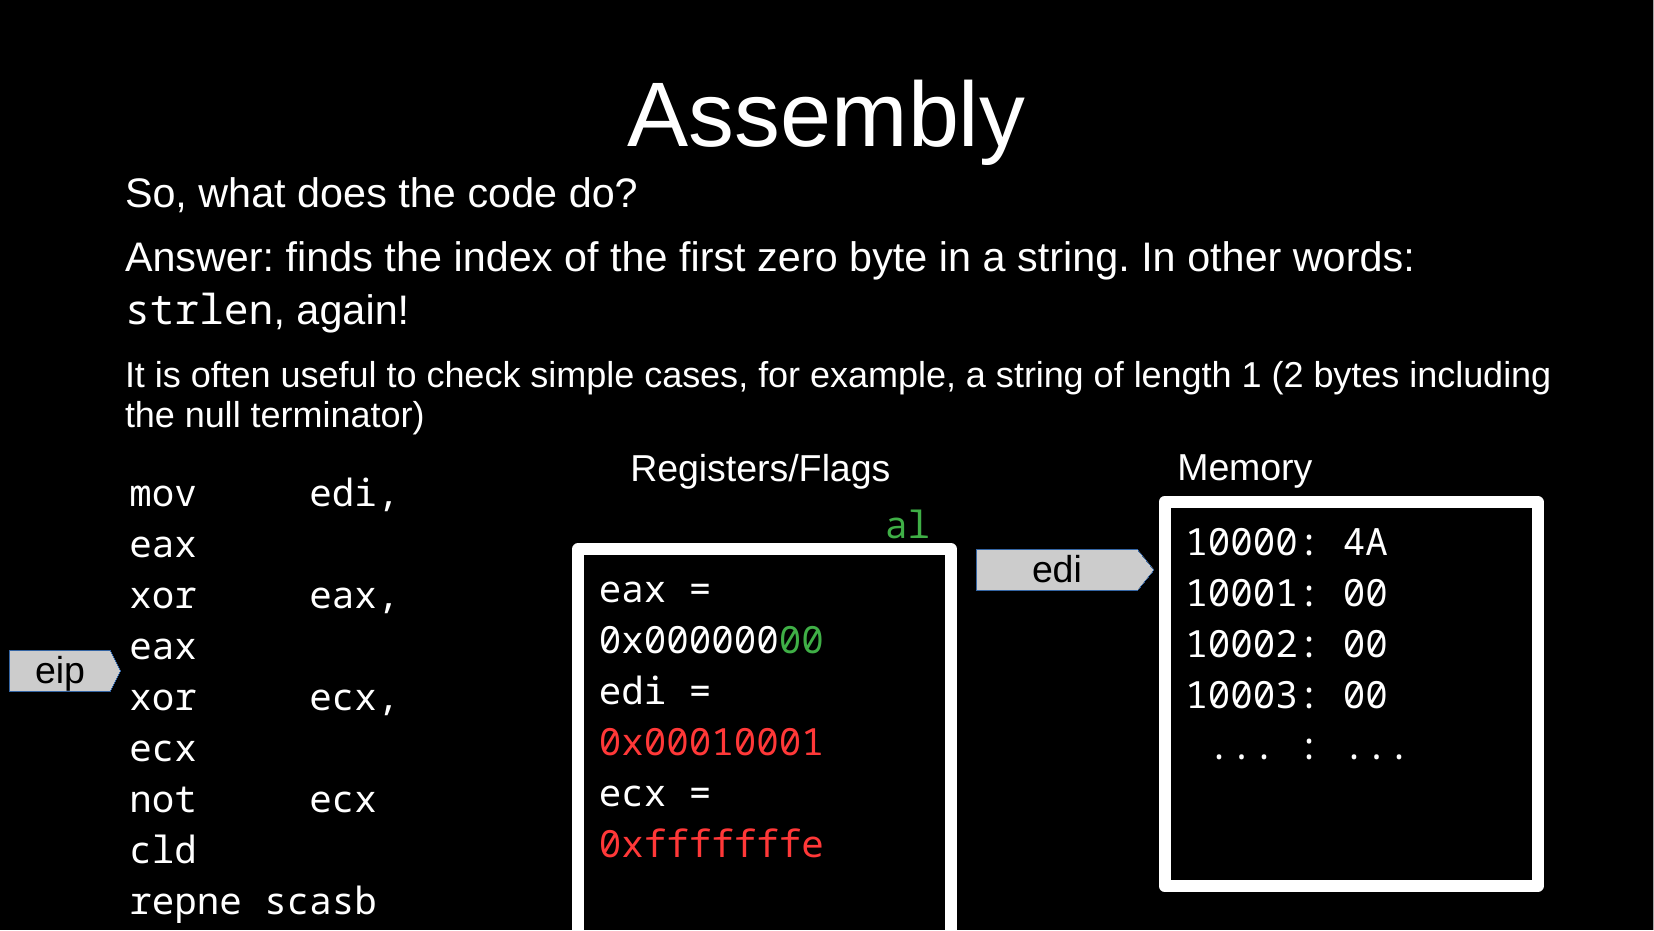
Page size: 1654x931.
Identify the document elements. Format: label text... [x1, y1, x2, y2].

list So, what does the code do? Answer: finds the index of the first zero byte in a string. In other words: strlen, again! It is often useful to check simple cases, for example, a string of length 1 (2 bytes including the null terminator) [81, 170, 1570, 441]
text_box 10000: 4A 10001: 00 10002: 00 10003: 00 ... : ... [1164, 501, 1538, 792]
text_box Registers/Flags [615, 441, 916, 498]
text_box al [870, 491, 946, 544]
text_box eip [9, 650, 121, 692]
text_box Memory [1162, 441, 1463, 496]
title Assembly [82, 37, 1571, 193]
text_box eax = 0x00000000 edi = 0x00010001 ecx = 0xfffffffe DF: 0 ZF: 0 [578, 549, 952, 764]
text_box edi [976, 549, 1154, 591]
text_box mov edi, eax xor eax, eax xor ecx, ecx not ecx cld repne scasb inc ecx not ecx mov eax, ecx ... [114, 459, 488, 887]
